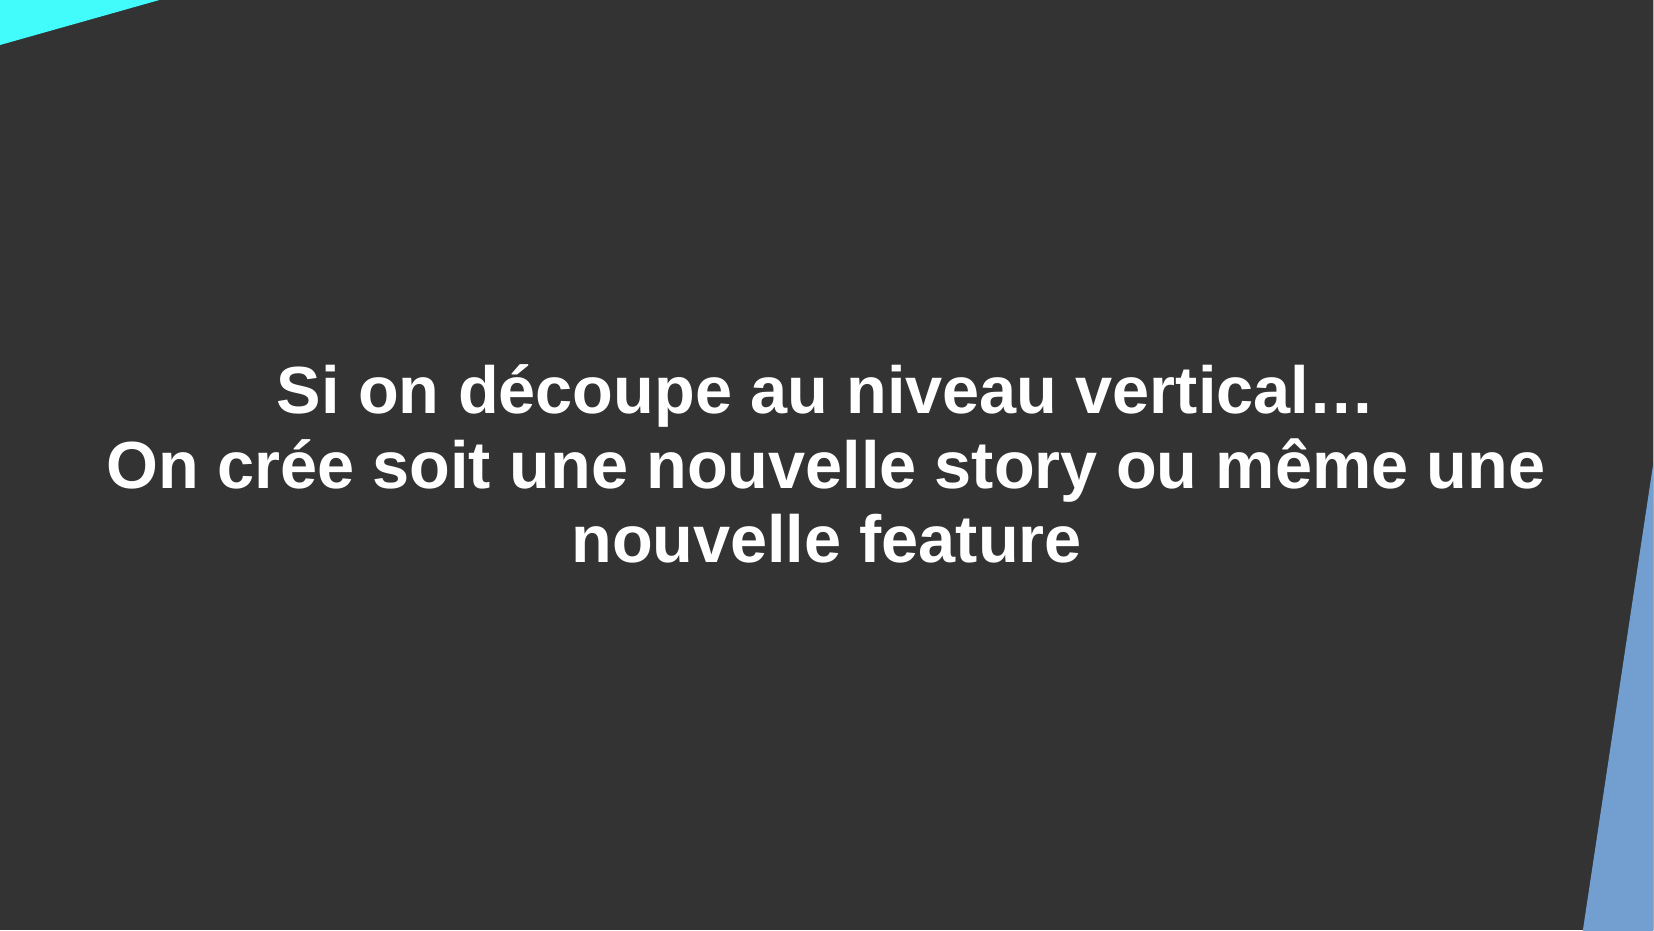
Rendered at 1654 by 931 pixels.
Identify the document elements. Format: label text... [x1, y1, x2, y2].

text_box [1582, 458, 1654, 931]
text_box [0, 0, 160, 46]
title Si on découpe au niveau vertical… On crée soit une nouvelle story ou même une nouvelle feature [31, 352, 1622, 578]
